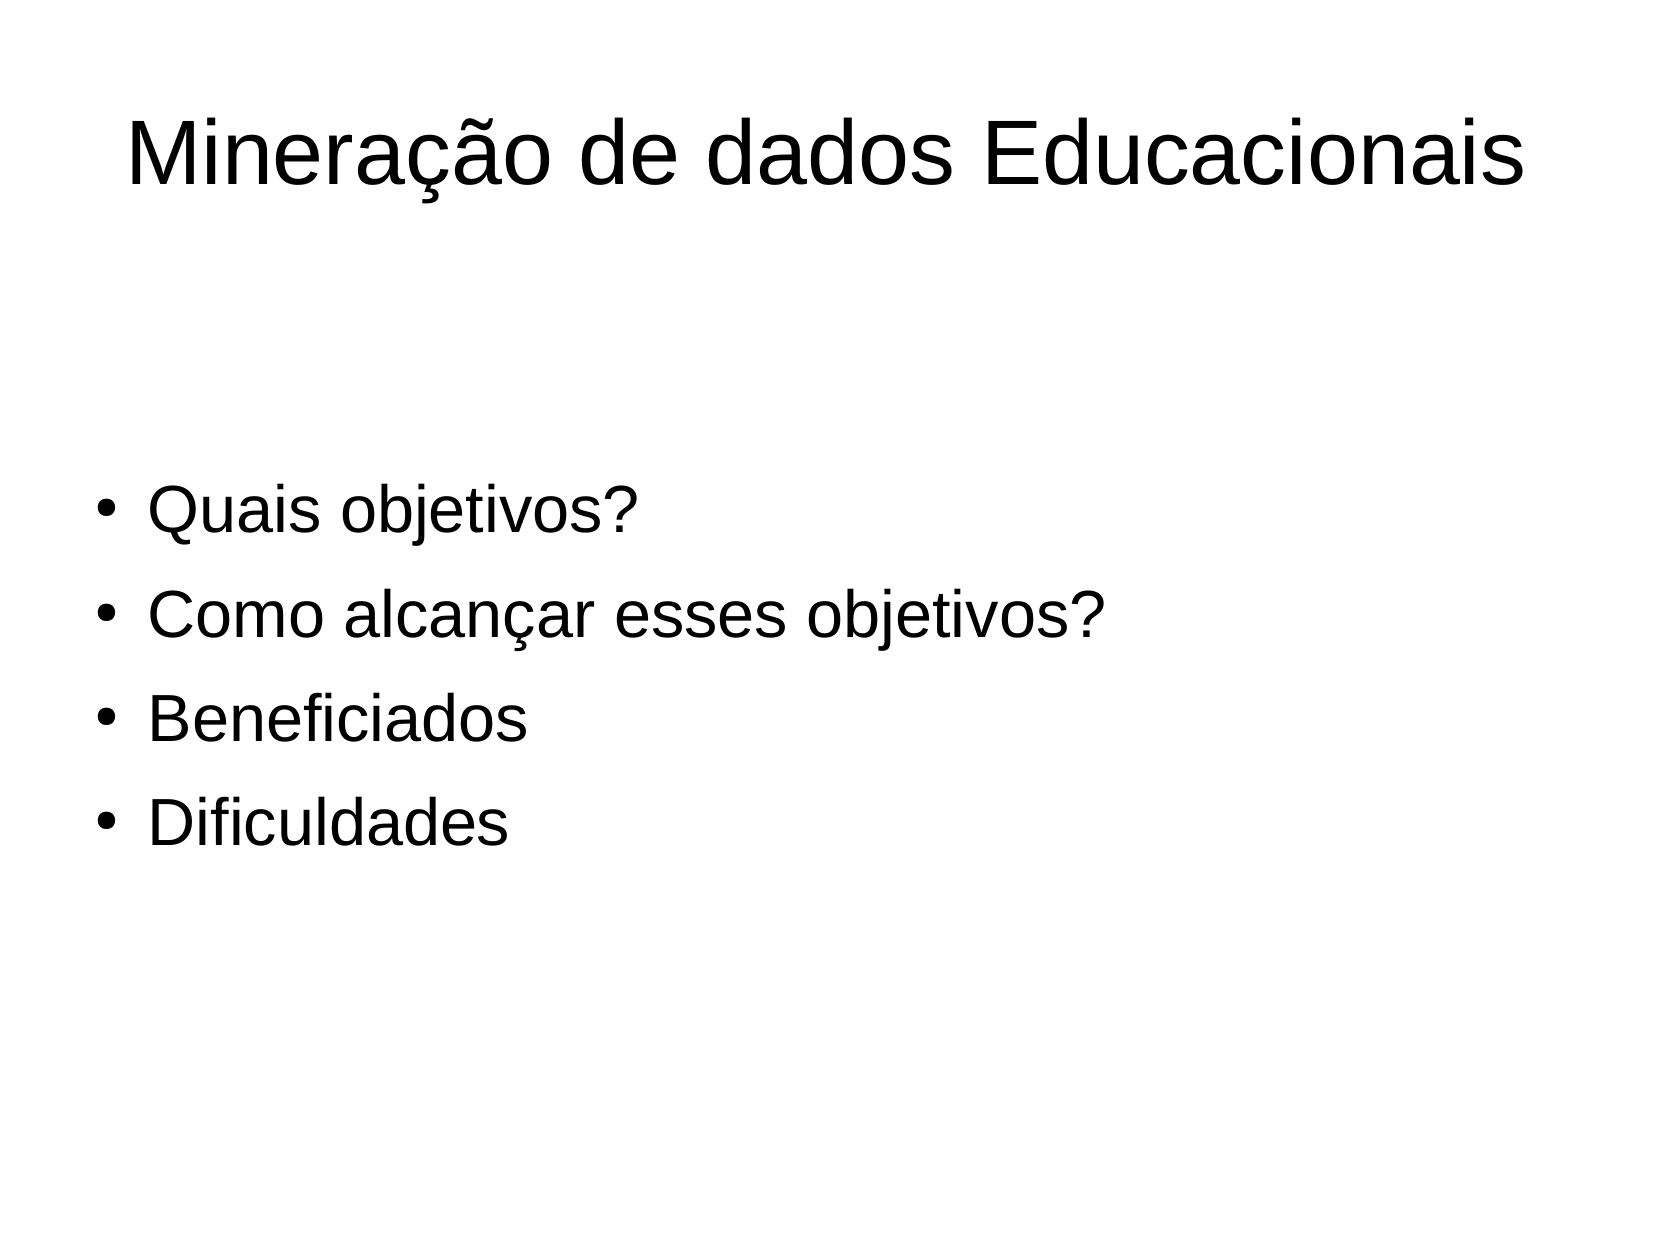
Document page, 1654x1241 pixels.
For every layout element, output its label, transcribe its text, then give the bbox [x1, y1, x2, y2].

list Quais objetivos? Como alcançar esses objetivos? Beneficiados Dificuldades [76, 472, 1565, 1192]
title Mineração de dados Educacionais [82, 49, 1571, 257]
